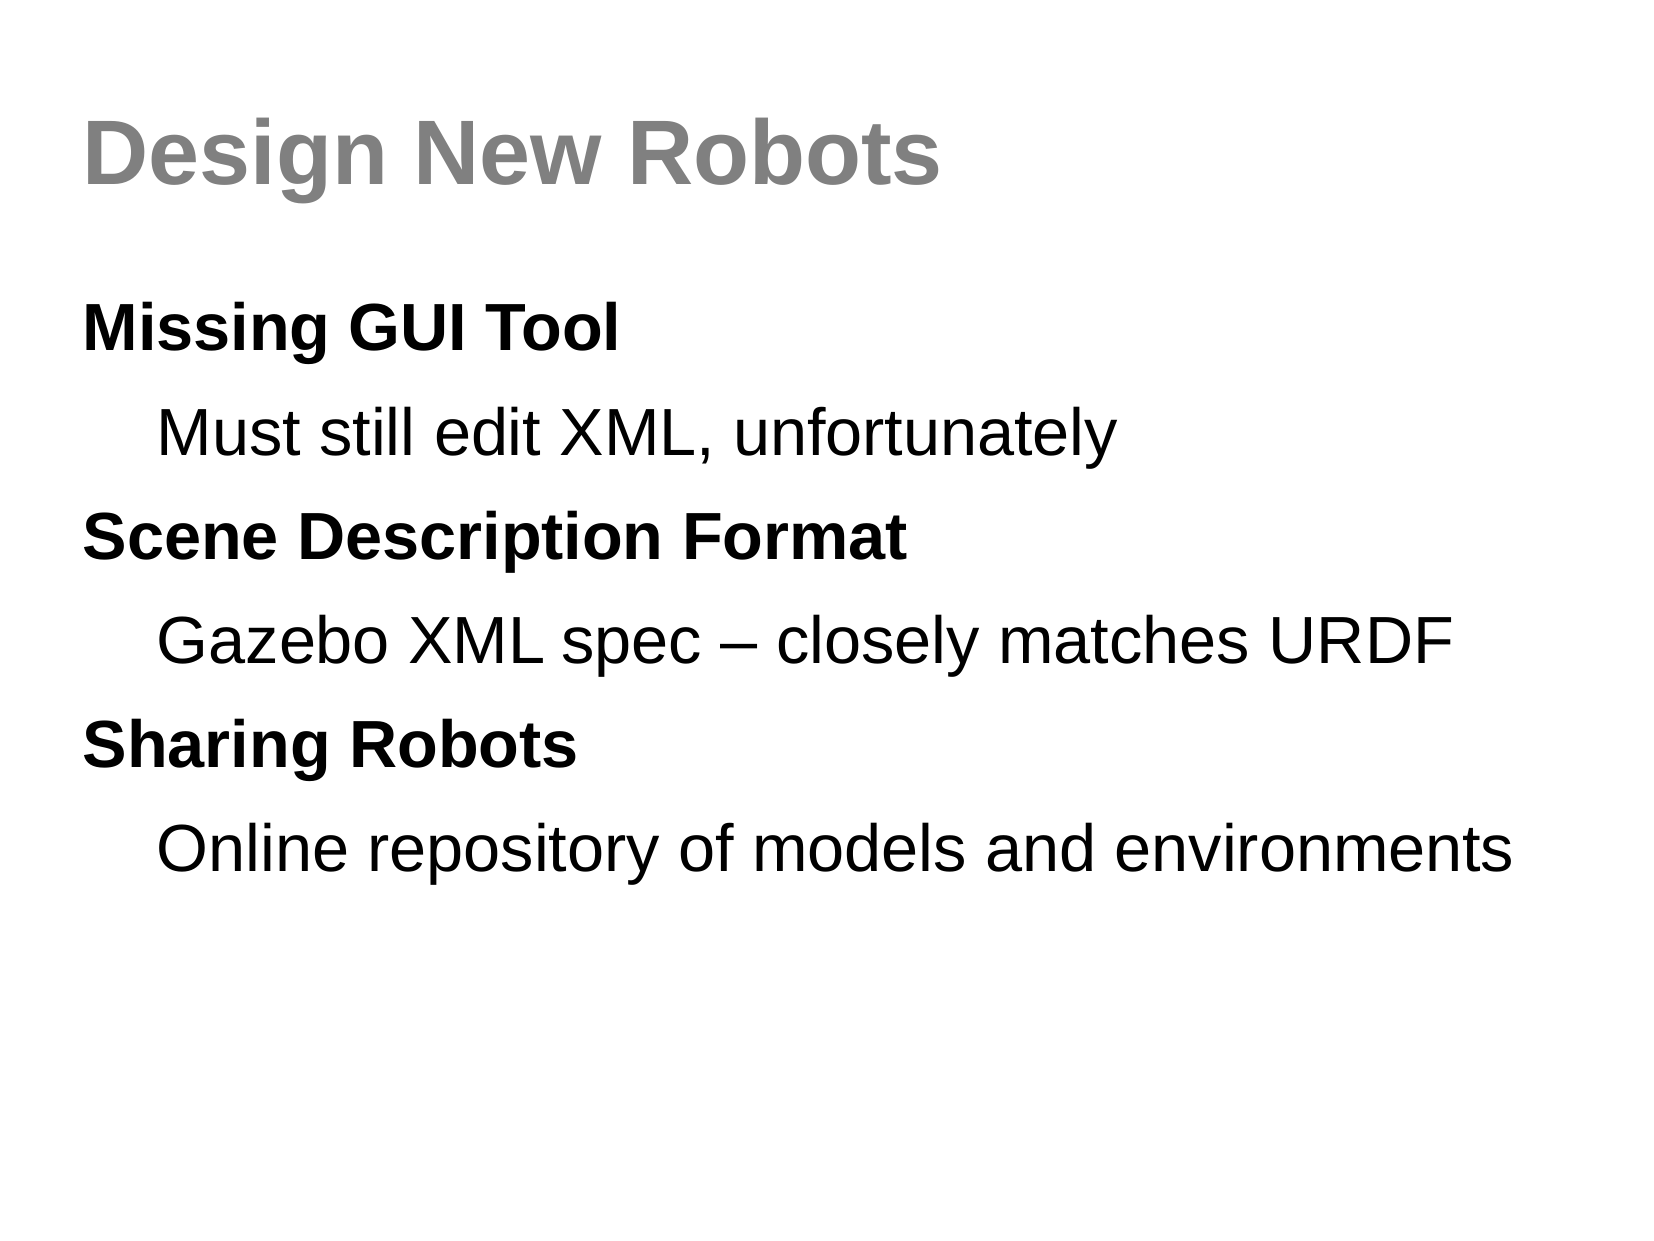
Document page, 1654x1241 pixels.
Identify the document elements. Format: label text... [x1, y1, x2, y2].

title Design New Robots [82, 56, 1571, 250]
list Missing GUI Tool Must still edit XML, unfortunately Scene Description Format Gazebo XML spec – closely matches URDF Sharing Robots Online repository of models and environments [82, 290, 1571, 1109]
